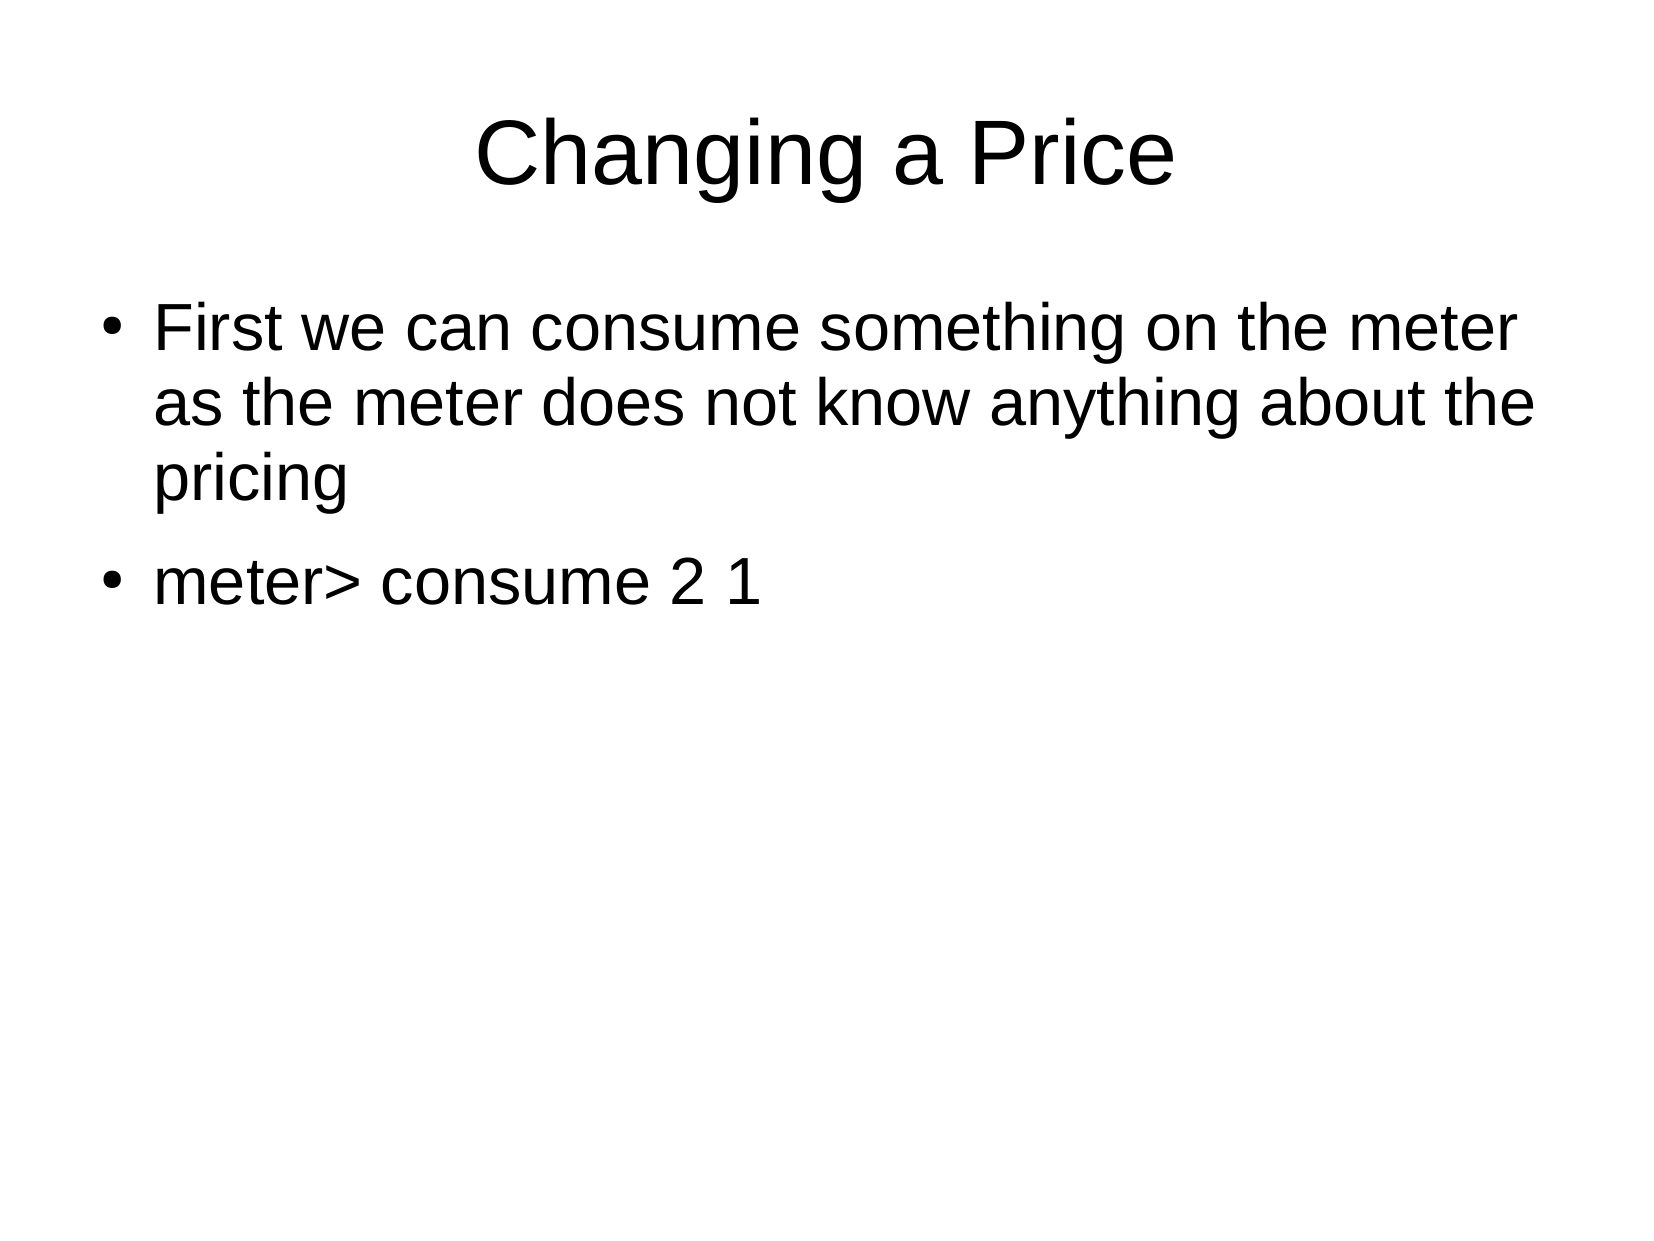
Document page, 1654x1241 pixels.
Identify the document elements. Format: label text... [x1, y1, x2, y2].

list First we can consume something on the meter as the meter does not know anything about the pricing meter> consume 2 1 [82, 290, 1571, 1010]
title Changing a Price [82, 49, 1571, 257]
